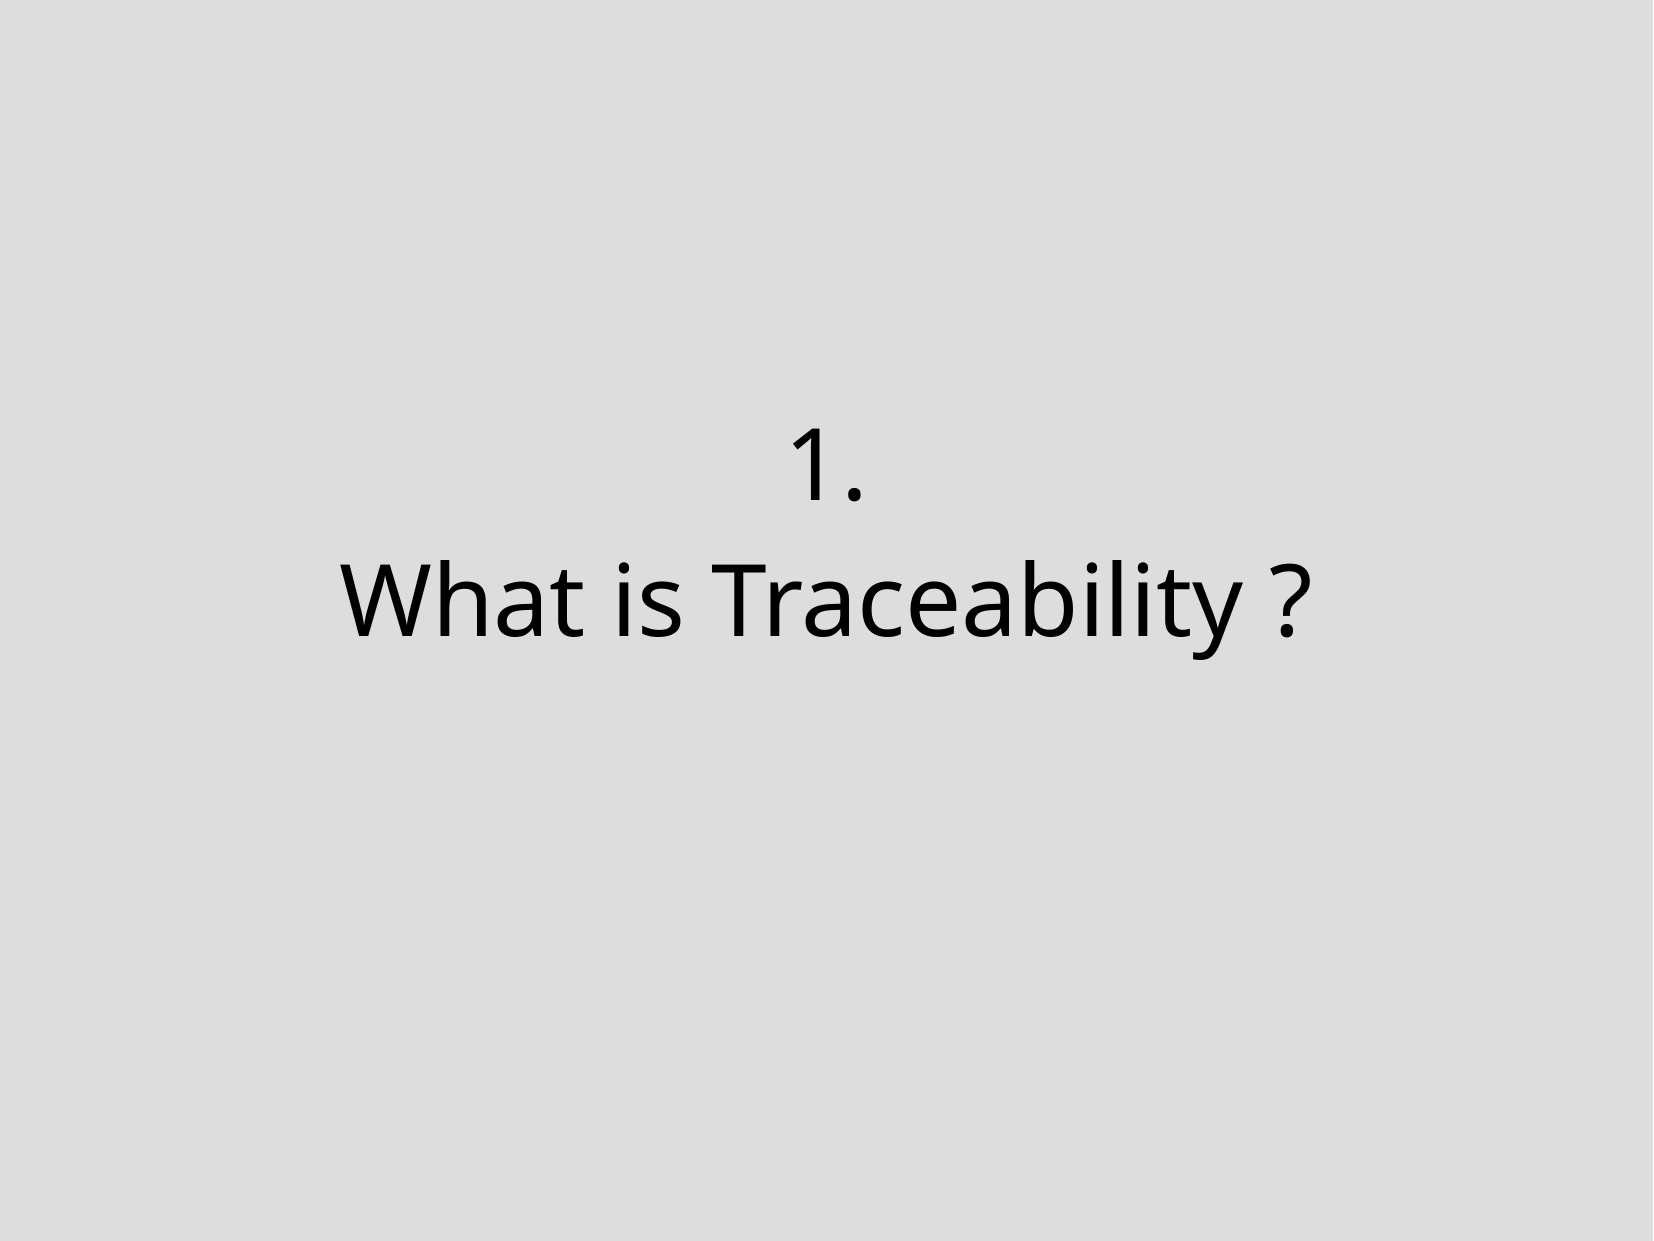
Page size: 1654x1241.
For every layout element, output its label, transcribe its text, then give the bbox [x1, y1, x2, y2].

subtitle 1. What is Traceability ? [82, 49, 1571, 1010]
